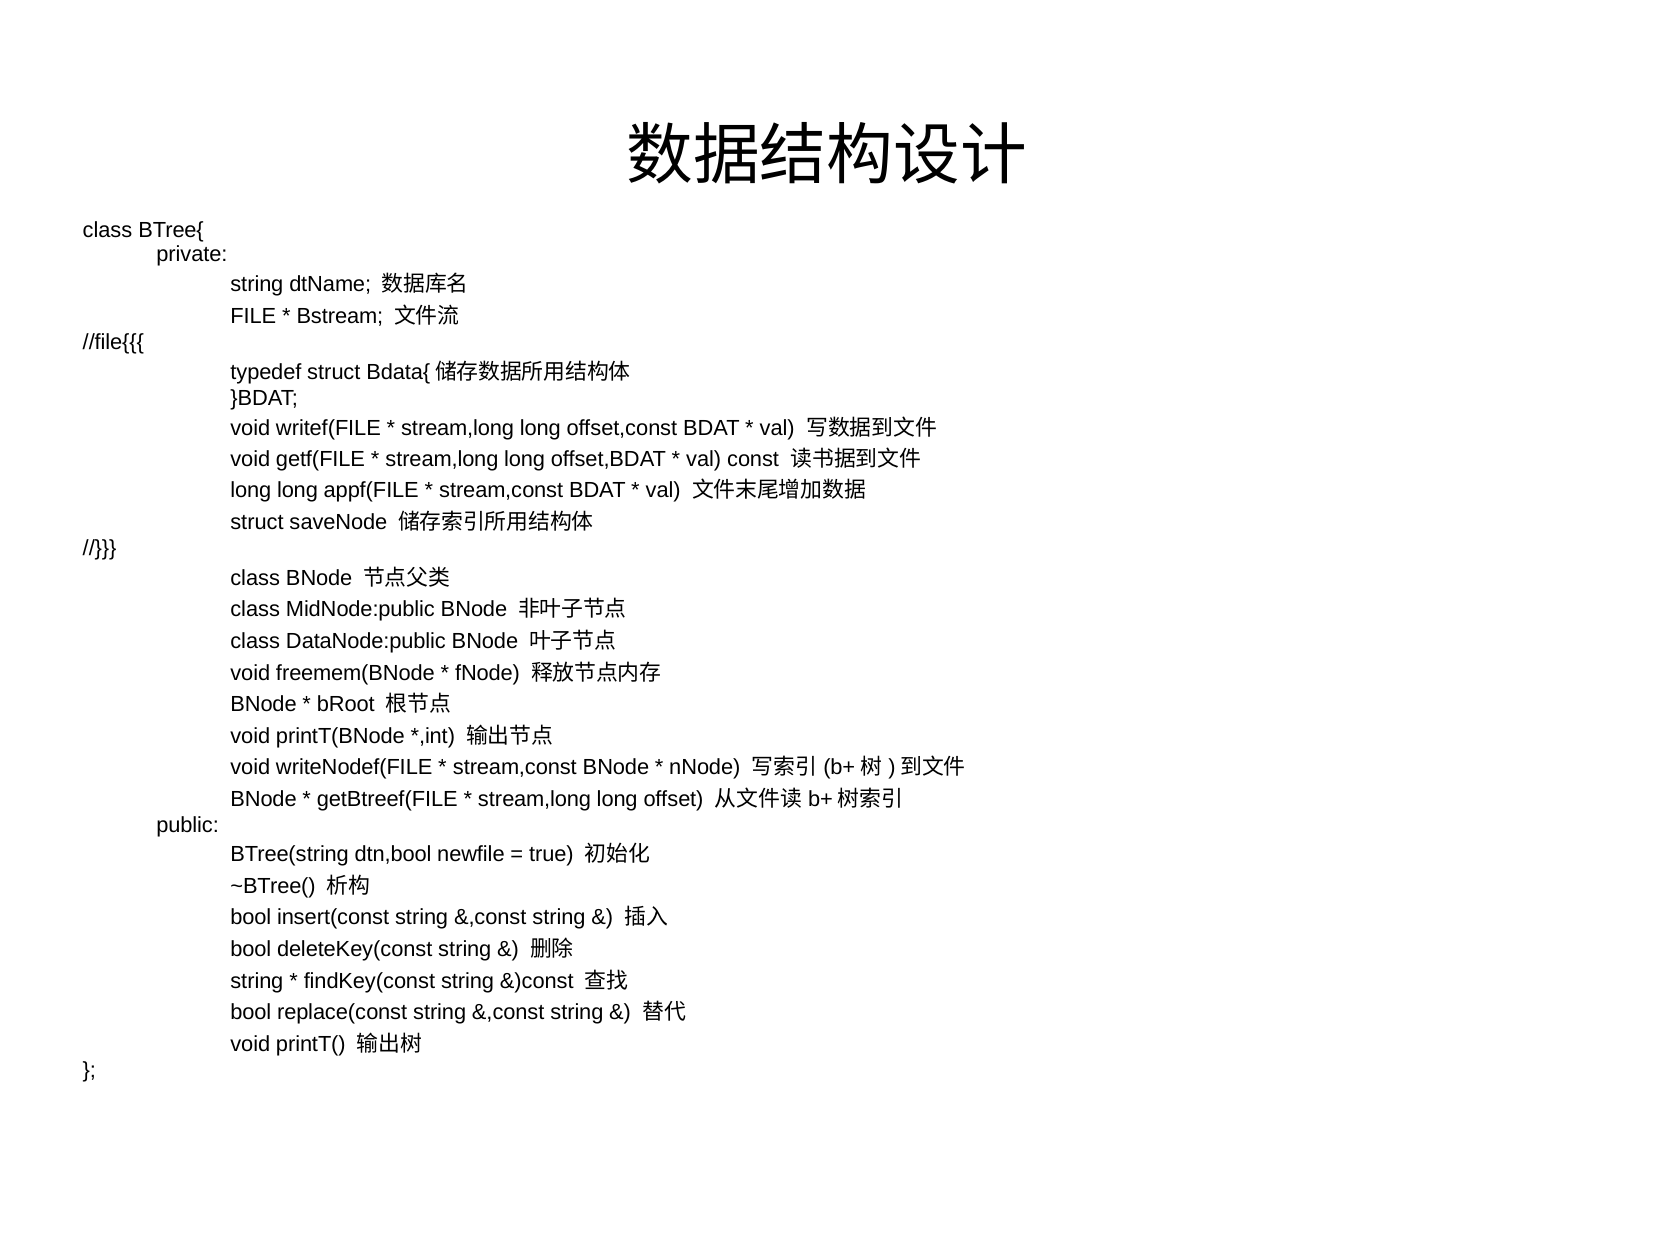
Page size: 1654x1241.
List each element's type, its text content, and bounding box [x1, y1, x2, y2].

subtitle class BTree{ private: string dtName; 数据库名 FILE * Bstream; 文件流 //file{{{ typedef struct Bdata{储存数据所用结构体 }BDAT; void writef(FILE * stream,long long offset,const BDAT * val) 写数据到文件 void getf(FILE * stream,long long offset,BDAT * val) const 读书据到文件 long long appf(FILE * stream,const BDAT * val) 文件末尾增加数据 struct saveNode 储存索引所用结构体 //}}} class BNode 节点父类 class MidNode:public BNode 非叶子节点 class DataNode:public BNode 叶子节点 void freemem(BNode * fNode) 释放节点内存 BNode * bRoot 根节点 void printT(BNode *,int) 输出节点 void writeNodef(FILE * stream,const BNode * nNode) 写索引(b+树)到文件 BNode * getBtreef(FILE * stream,long long offset) 从文件读b+树索引 public: BTree(string dtn,bool newfile = true) 初始化 ~BTree() 析构 bool insert(const string &,const string &) 插入 bool deleteKey(const string &) 删除 string * findKey(const string &)const 查找 bool replace(const string &,const string &) 替代 void printT() 输出树 }; [82, 247, 1571, 1052]
title 数据结构设计 [82, 49, 1571, 247]
